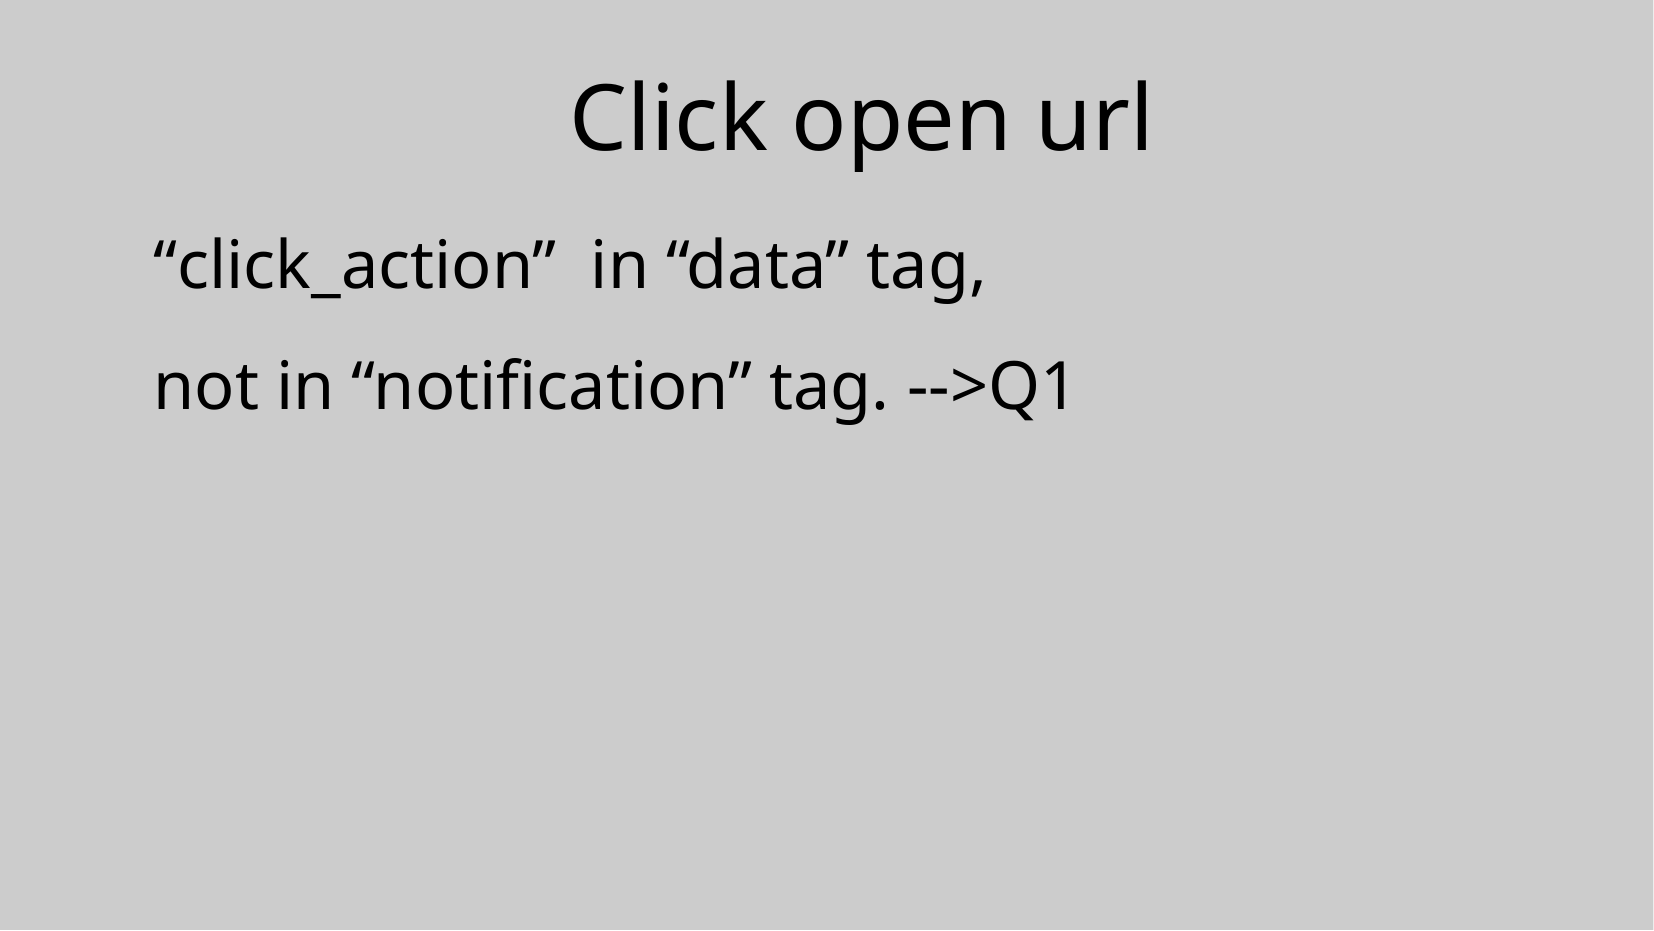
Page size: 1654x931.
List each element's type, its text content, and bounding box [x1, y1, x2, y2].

list “click_action” in “data” tag, not in “notification” tag. -->Q1 [82, 217, 1571, 758]
title Click open url [82, 37, 1571, 193]
